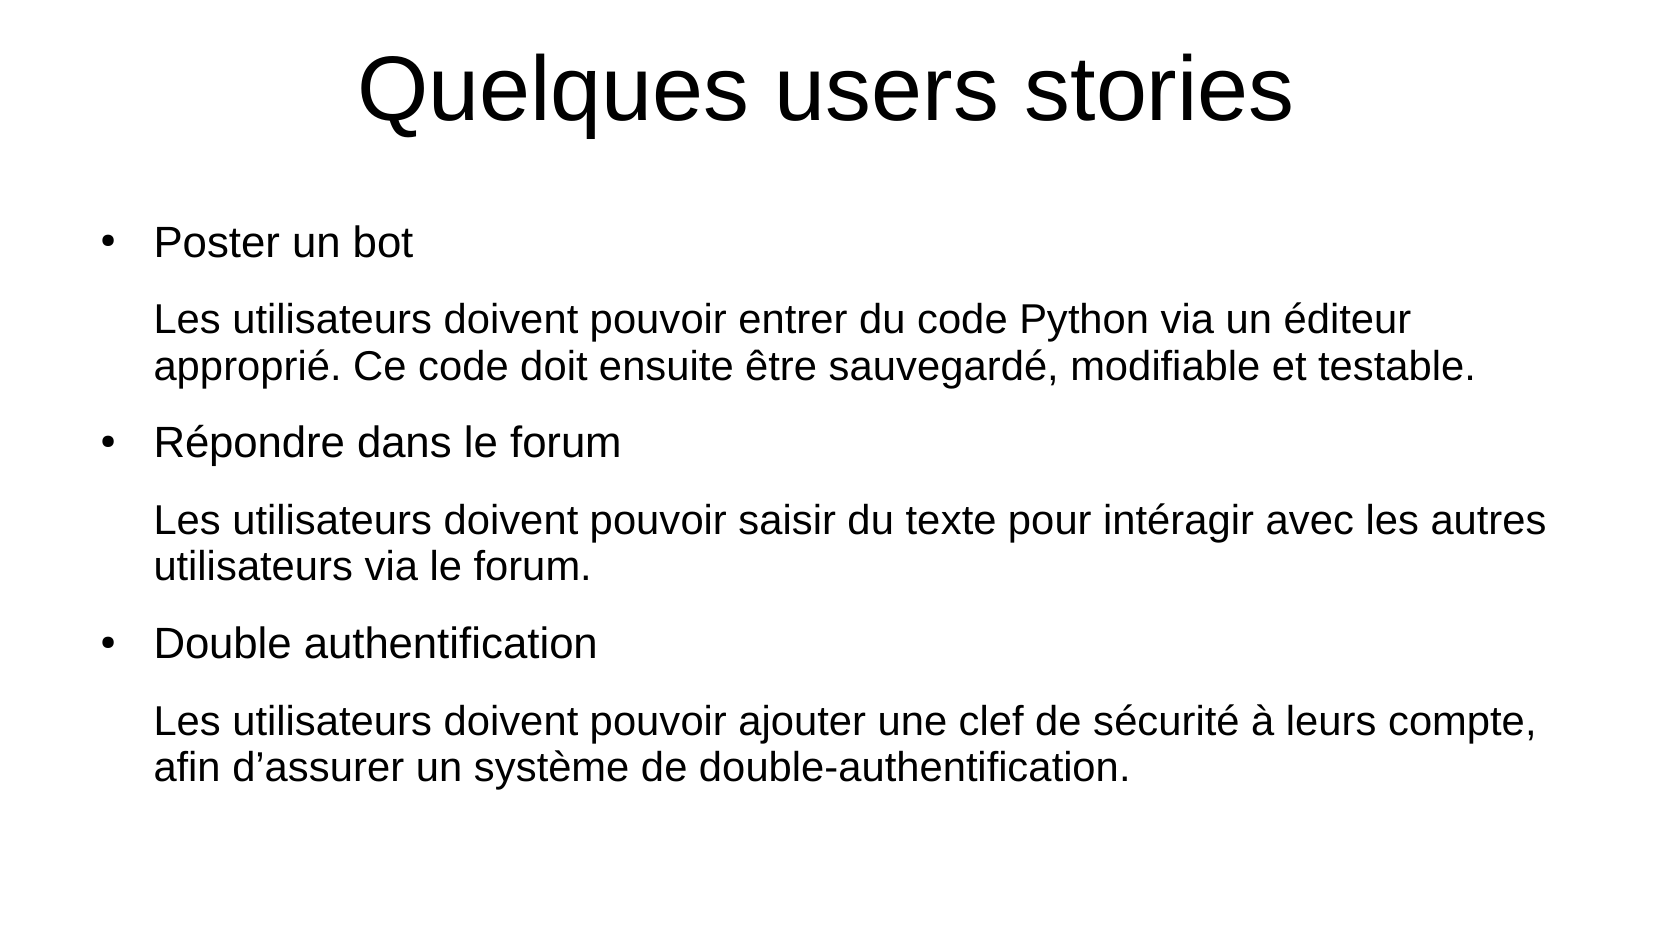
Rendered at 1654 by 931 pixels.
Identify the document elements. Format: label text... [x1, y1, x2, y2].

title Quelques users stories [82, 37, 1571, 193]
list Poster un bot Les utilisateurs doivent pouvoir entrer du code Python via un éditeur approprié. Ce code doit ensuite être sauvegardé, modifiable et testable. Répondre dans le forum Les utilisateurs doivent pouvoir saisir du texte pour intéragir avec les autres utilisateurs via le forum. Double authentification Les utilisateurs doivent pouvoir ajouter une clef de sécurité à leurs compte, afin d’assurer un système de double-authentification. [82, 217, 1571, 857]
